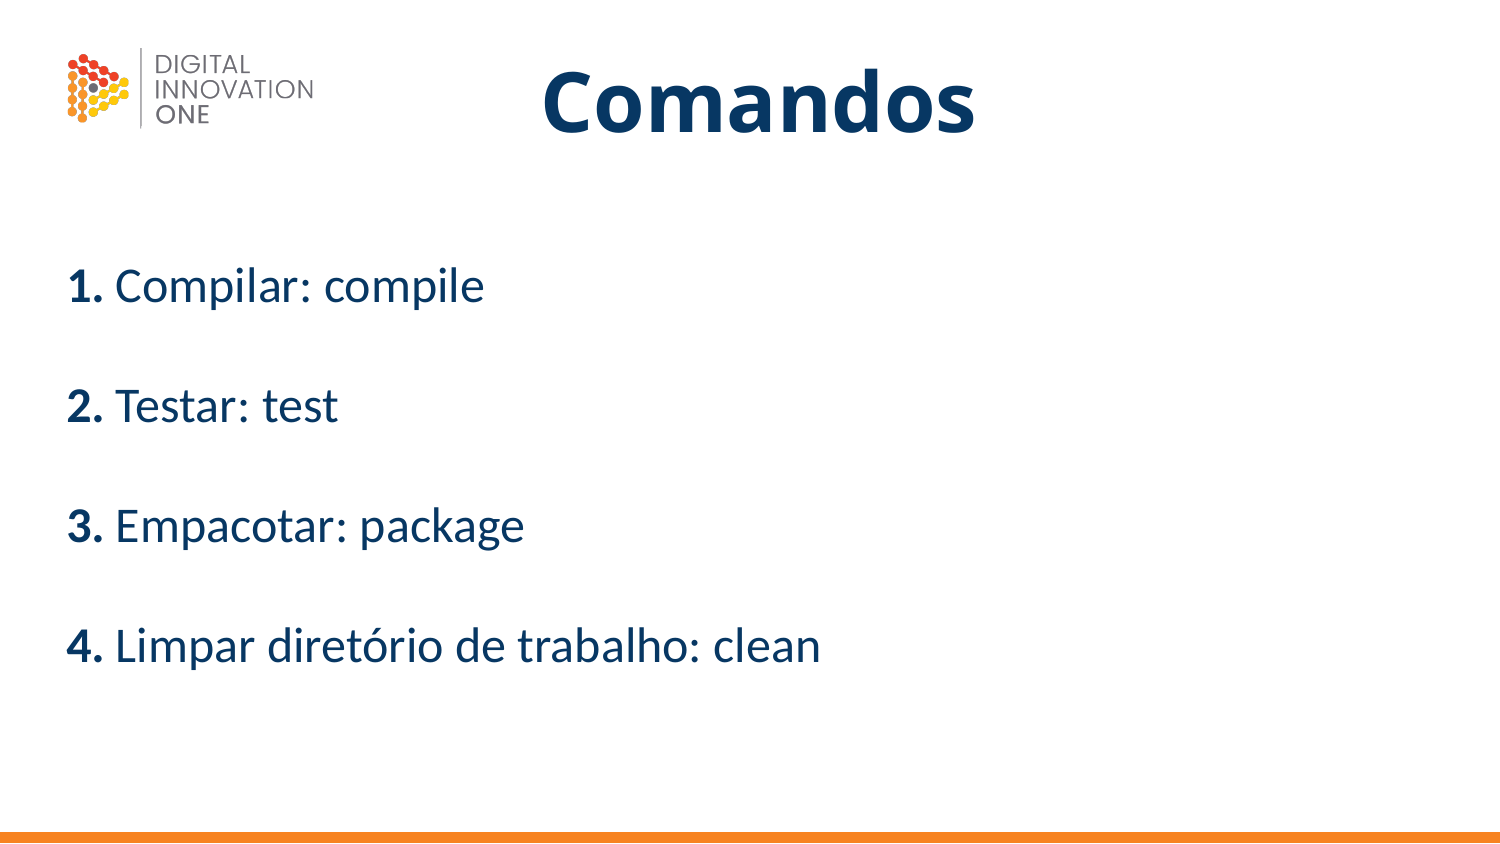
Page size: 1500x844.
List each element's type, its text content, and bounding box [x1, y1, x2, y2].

subtitle 1. Compilar: compile 2. Testar: test 3. Empacotar: package 4. Limpar diretório de trabalho: clean [51, 218, 1388, 706]
text_box [0, 832, 1500, 843]
subtitle Comandos [51, 50, 1449, 148]
picture [51, 39, 330, 137]
